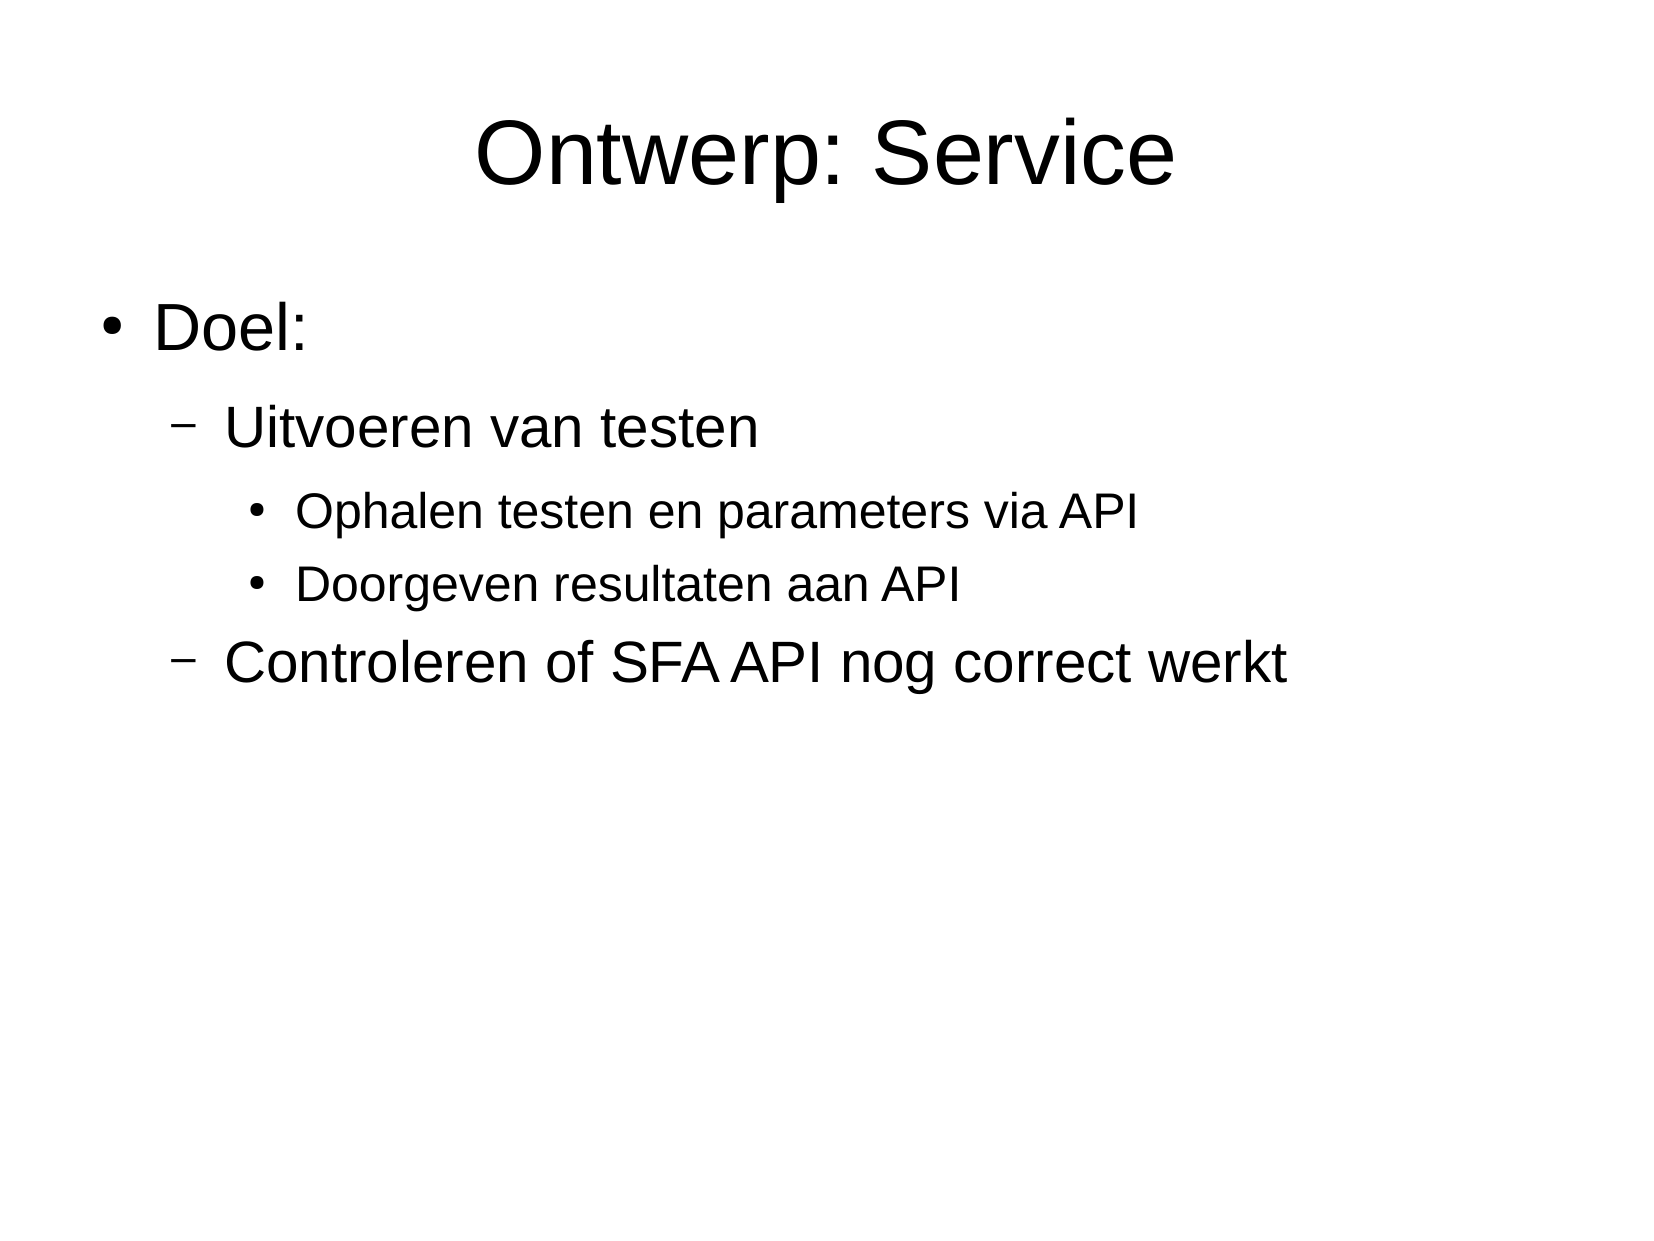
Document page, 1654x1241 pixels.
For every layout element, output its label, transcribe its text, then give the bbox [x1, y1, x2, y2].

title Ontwerp: Service [82, 49, 1571, 257]
list Doel: Uitvoeren van testen Ophalen testen en parameters via API Doorgeven resultaten aan API Controleren of SFA API nog correct werkt [82, 290, 1571, 1010]
